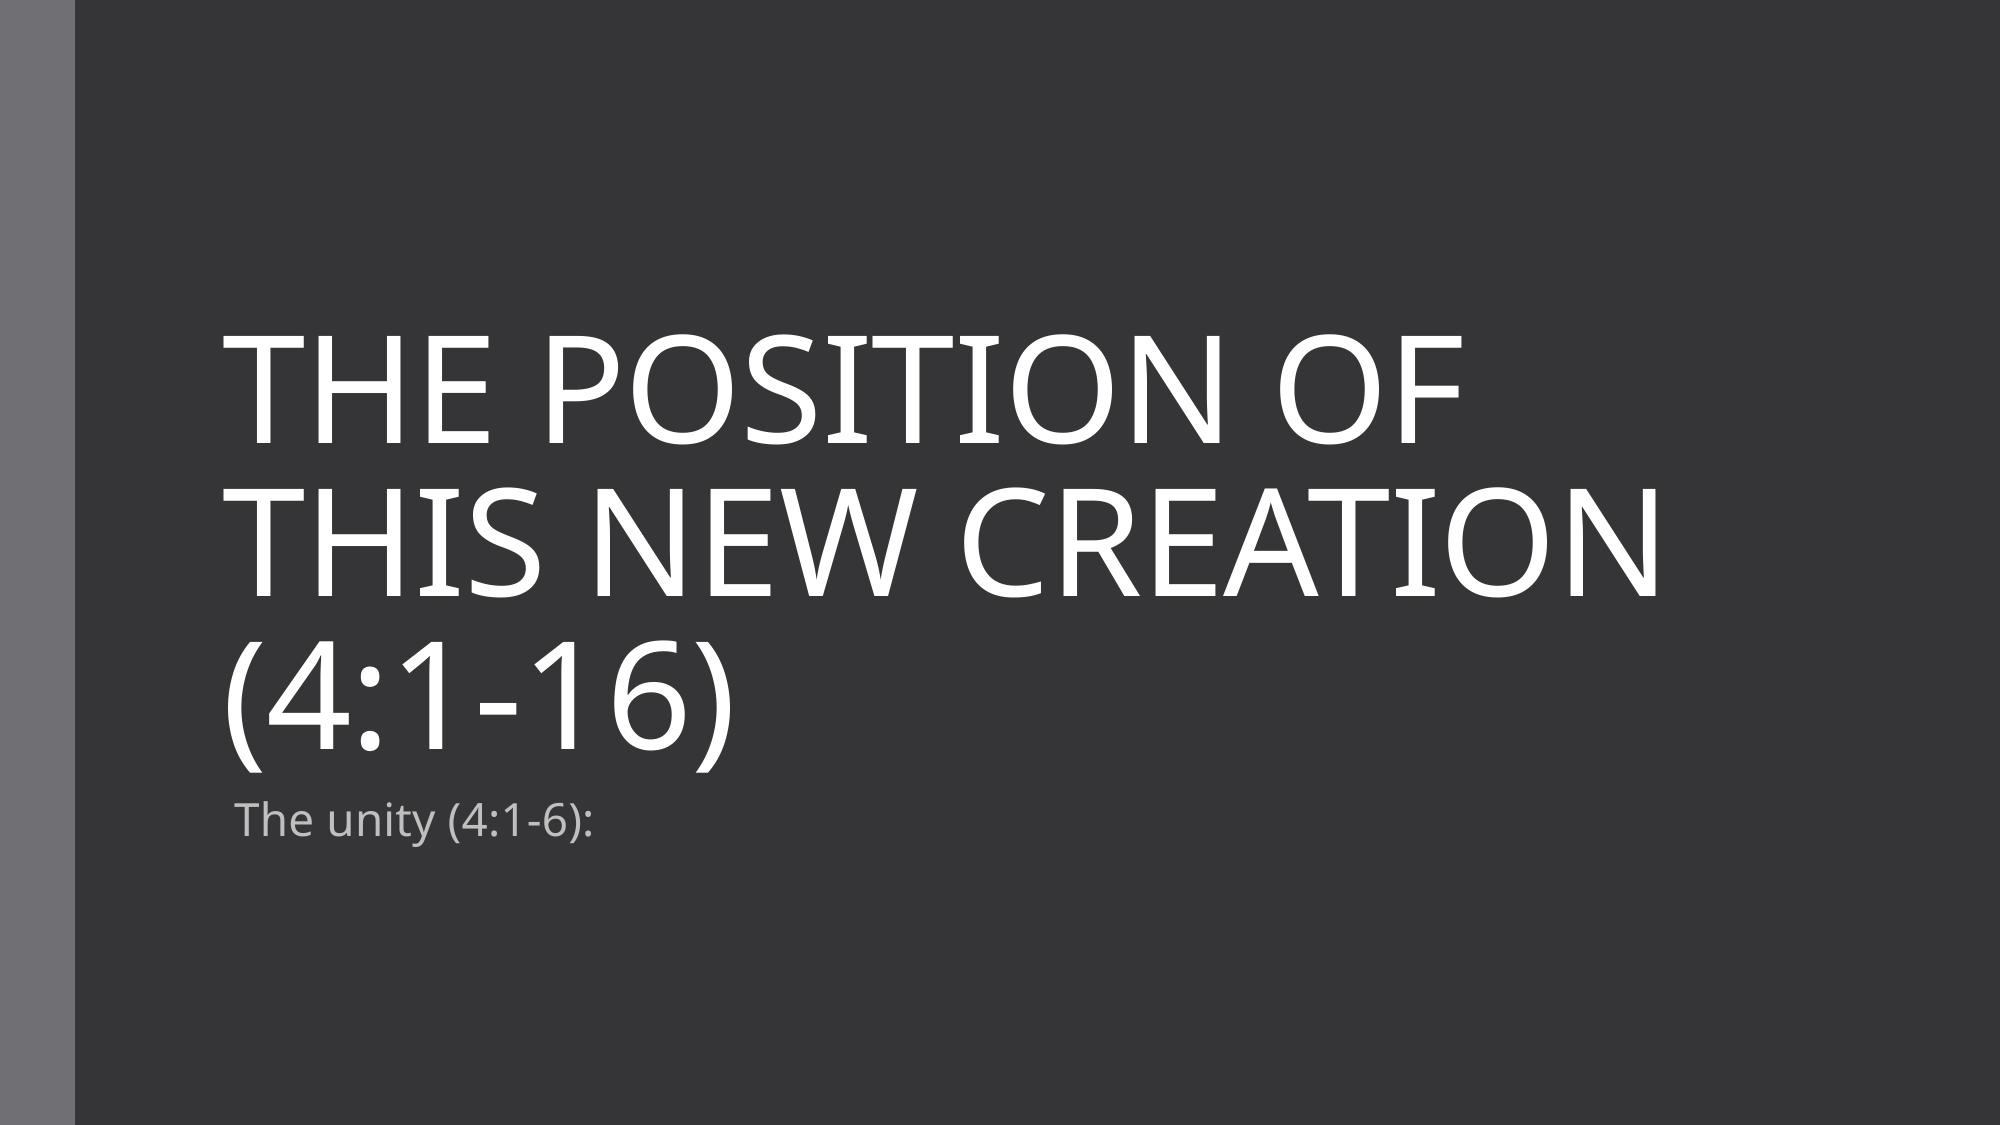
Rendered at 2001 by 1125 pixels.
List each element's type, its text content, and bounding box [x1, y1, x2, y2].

subtitle The unity (4:1-6): [206, 787, 1752, 1066]
title THE POSITION OF THIS NEW CREATION (4:1-16) [206, 124, 1752, 787]
